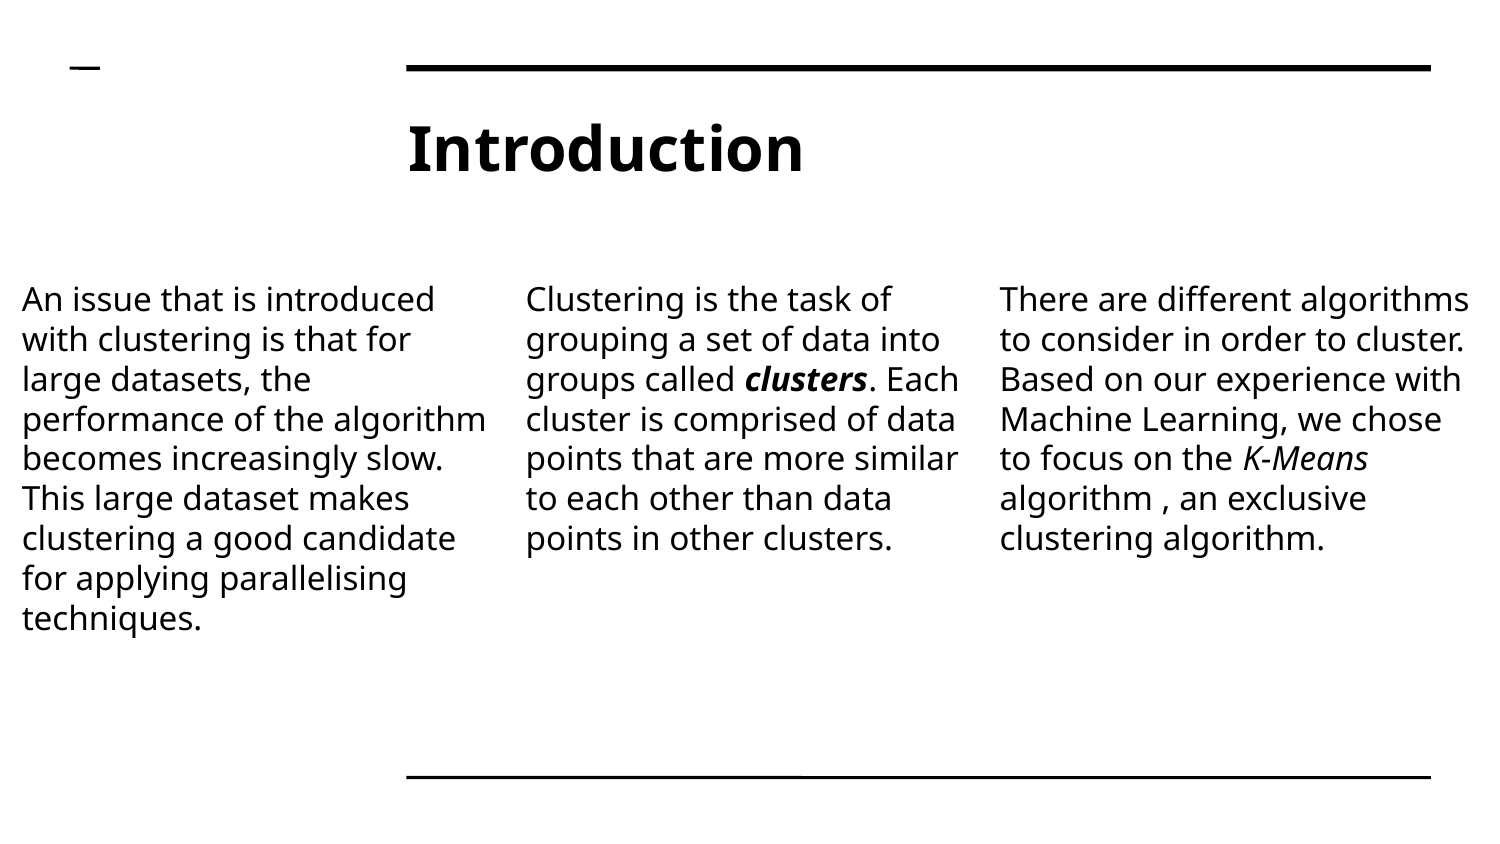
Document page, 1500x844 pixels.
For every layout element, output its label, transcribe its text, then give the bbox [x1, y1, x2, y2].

title Introduction [393, 94, 1431, 199]
list An issue that is introduced with clustering is that for large datasets, the performance of the algorithm becomes increasingly slow. This large dataset makes clustering a good candidate for applying parallelising techniques. [6, 262, 511, 756]
list There are different algorithms to consider in order to cluster. Based on our experience with Machine Learning, we chose to focus on the K-Means algorithm , an exclusive clustering algorithm. [984, 262, 1489, 783]
list Clustering is the task of grouping a set of data into groups called clusters. Each cluster is comprised of data points that are more similar to each other than data points in other clusters. [511, 262, 984, 756]
